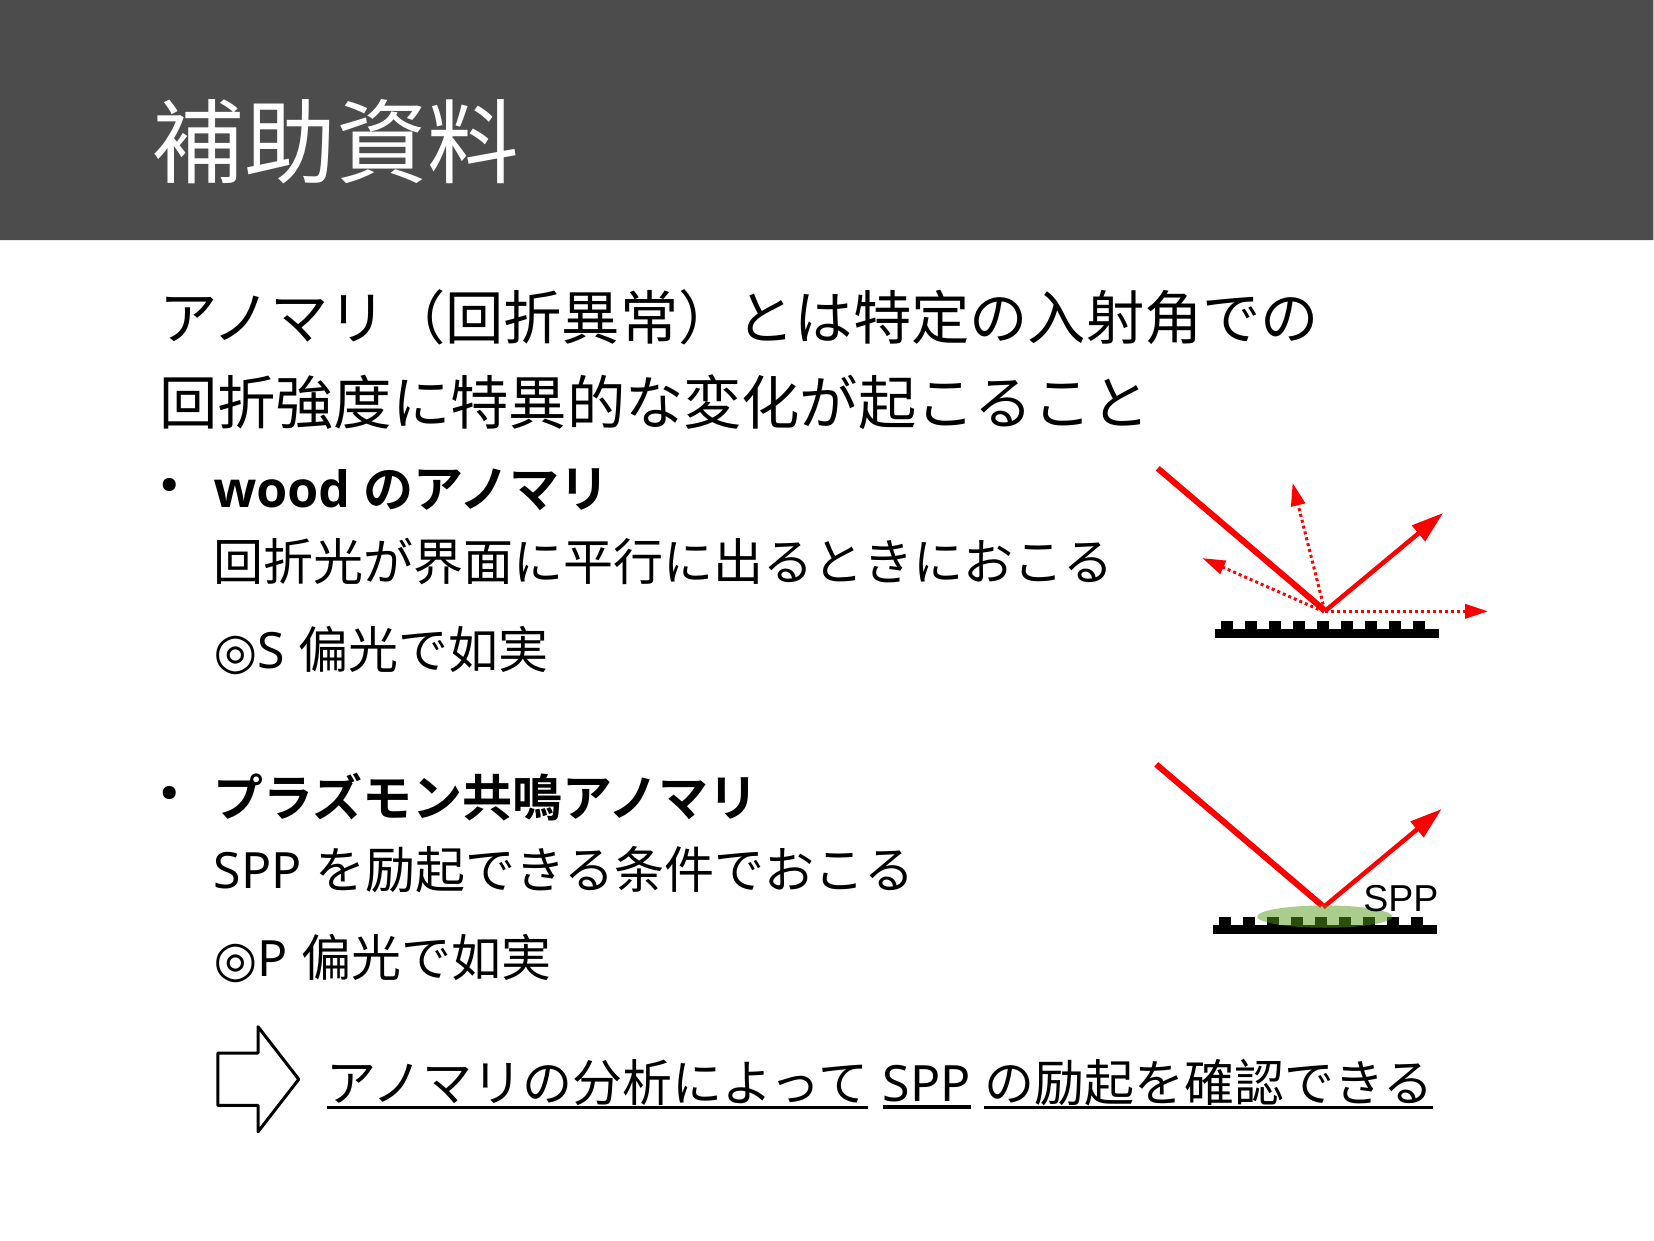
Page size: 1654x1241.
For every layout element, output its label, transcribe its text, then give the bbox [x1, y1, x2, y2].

title 補助資料 [152, 32, 1641, 241]
list woodのアノマリ 回折光が界面に平行に出るときにおこる ◎S偏光で如実 プラズモン共鳴アノマリ SPPを励起できる条件でおこる ◎P偏光で如実 [142, 450, 1606, 1036]
text_box [0, 0, 1654, 241]
text_box [1257, 905, 1393, 928]
text_box SPP [1325, 883, 1476, 914]
list アノマリの分析によってSPPの励起を確認できる [255, 1043, 1654, 1141]
list アノマリ（回折異常）とは特定の入射角での 回折強度に特異的な変化が起こること [88, 272, 1551, 496]
